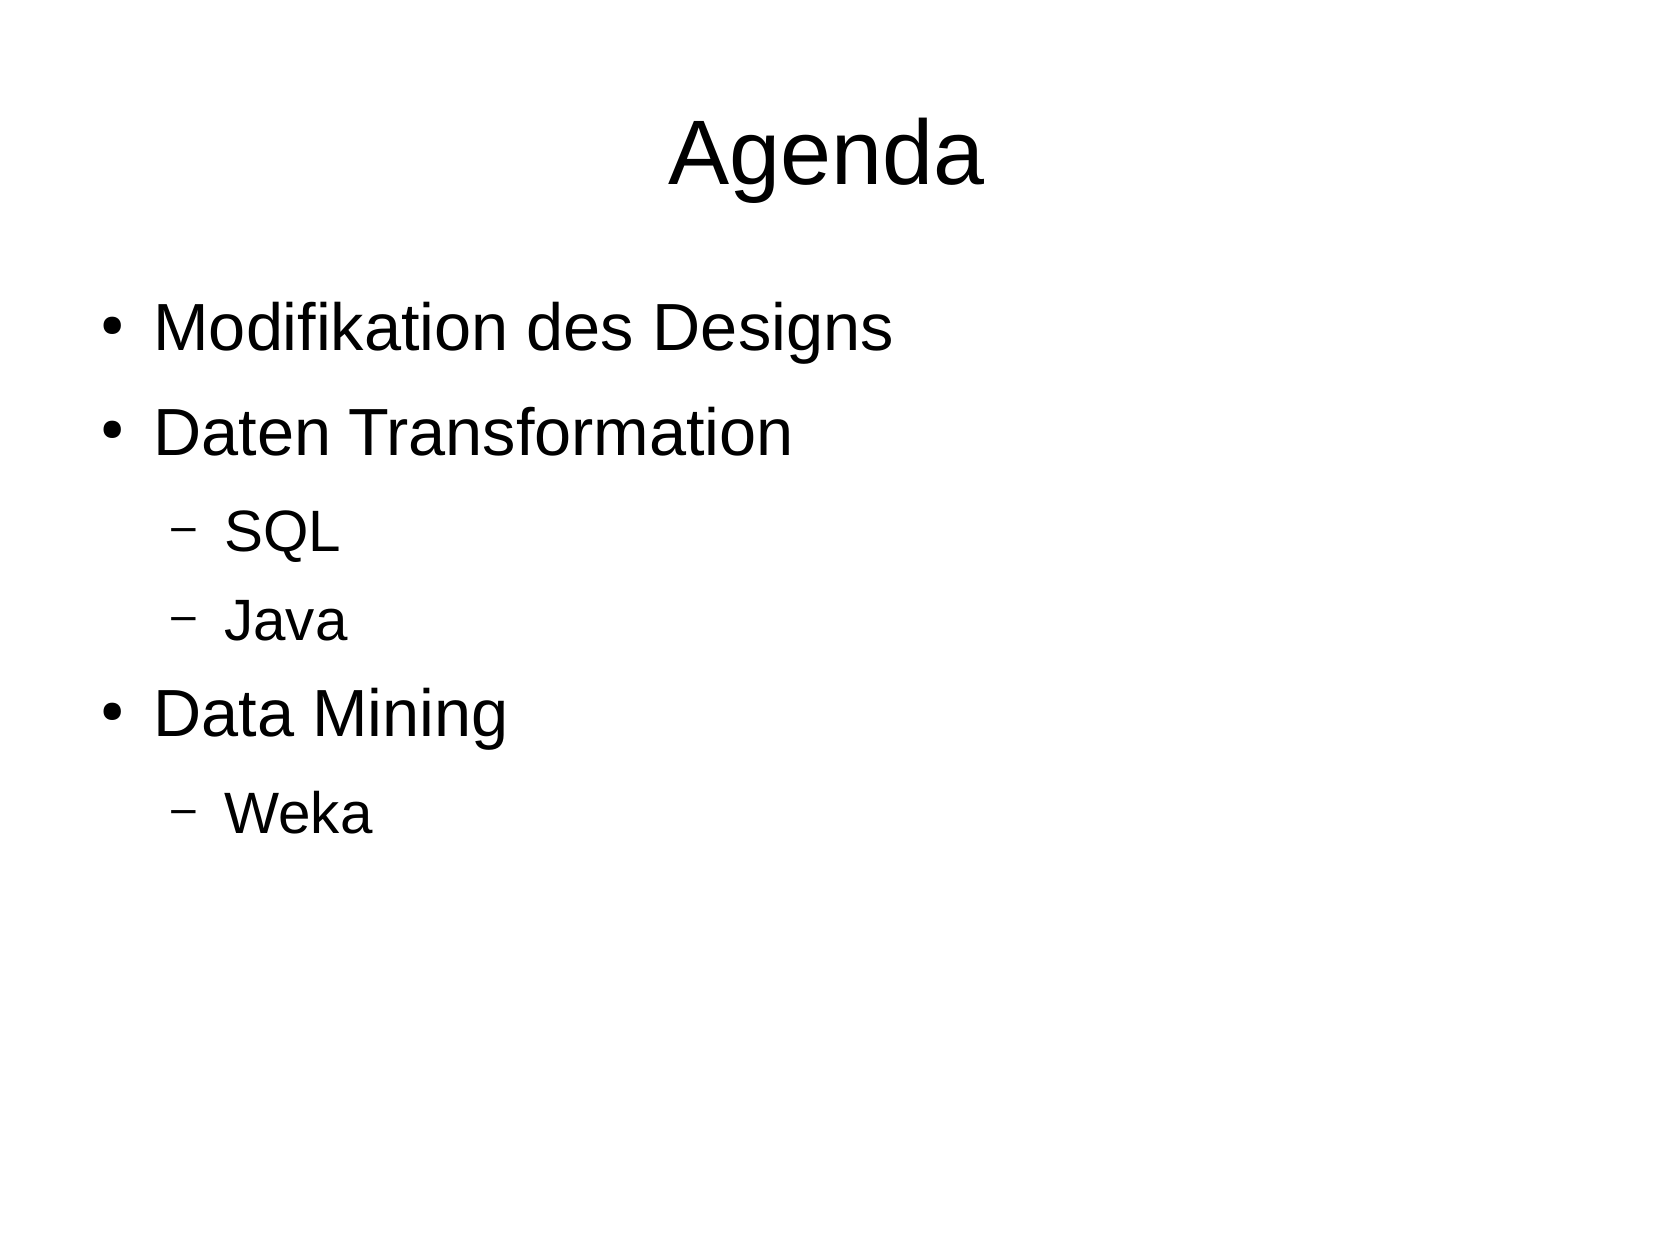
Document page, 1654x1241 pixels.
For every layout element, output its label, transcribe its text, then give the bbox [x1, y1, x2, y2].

title Agenda [82, 49, 1571, 257]
list Modifikation des Designs Daten Transformation SQL Java Data Mining Weka [82, 290, 1538, 1010]
